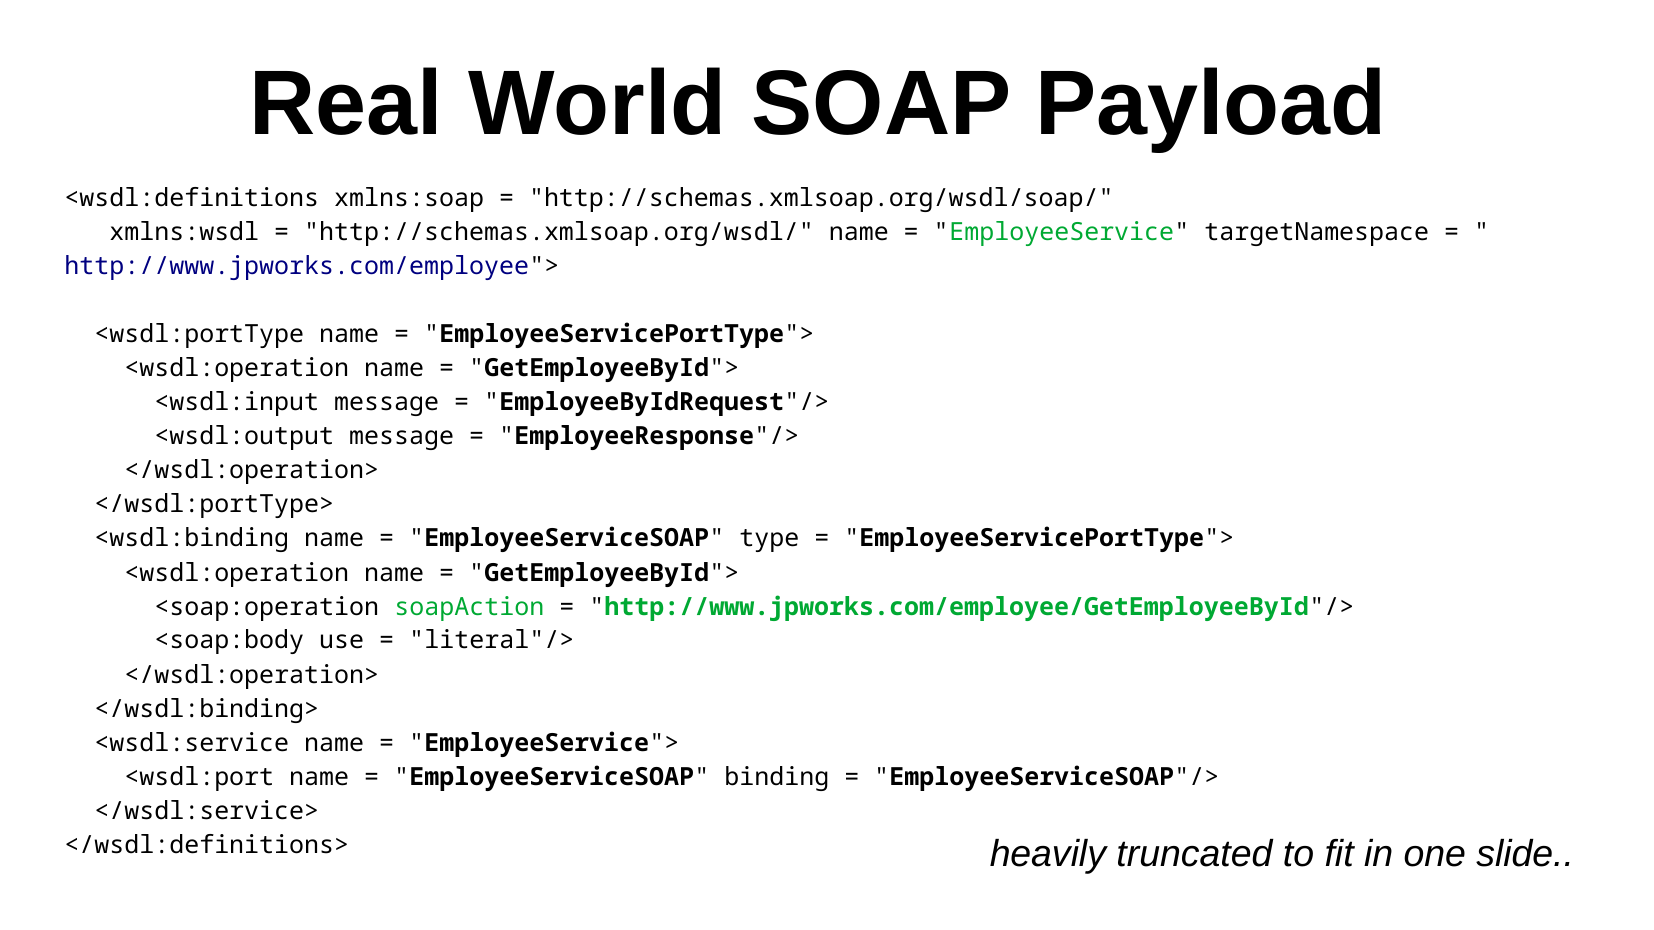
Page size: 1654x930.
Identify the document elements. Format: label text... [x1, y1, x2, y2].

title Real World SOAP Payload [75, 24, 1563, 180]
text_box heavily truncated to fit in one slide.. [975, 825, 1653, 924]
list <wsdl:definitions xmlns:soap = "http://schemas.xmlsoap.org/wsdl/soap/" xmlns:wsdl = "http://schemas.xmlsoap.org/wsdl/" name = "EmployeeService" targetNamespace = "http://www.jpworks.com/employee"> <wsdl:portType name = "EmployeeServicePortType"> <wsdl:operation name = "GetEmployeeById"> <wsdl:input message = "EmployeeByIdRequest"/> <wsdl:output message = "EmployeeResponse"/> </wsdl:operation> </wsdl:portType> <wsdl:binding name = "EmployeeServiceSOAP" type = "EmployeeServicePortType"> <wsdl:operation name = "GetEmployeeById"> <soap:operation soapAction = "http://www.jpworks.com/employee/GetEmployeeById"/> <soap:body use = "literal"/> </wsdl:operation> </wsdl:binding> <wsdl:service name = "EmployeeService"> <wsdl:port name = "EmployeeServiceSOAP" binding = "EmployeeServiceSOAP"/> </wsdl:service> </wsdl:definitions> [7, 180, 1651, 863]
